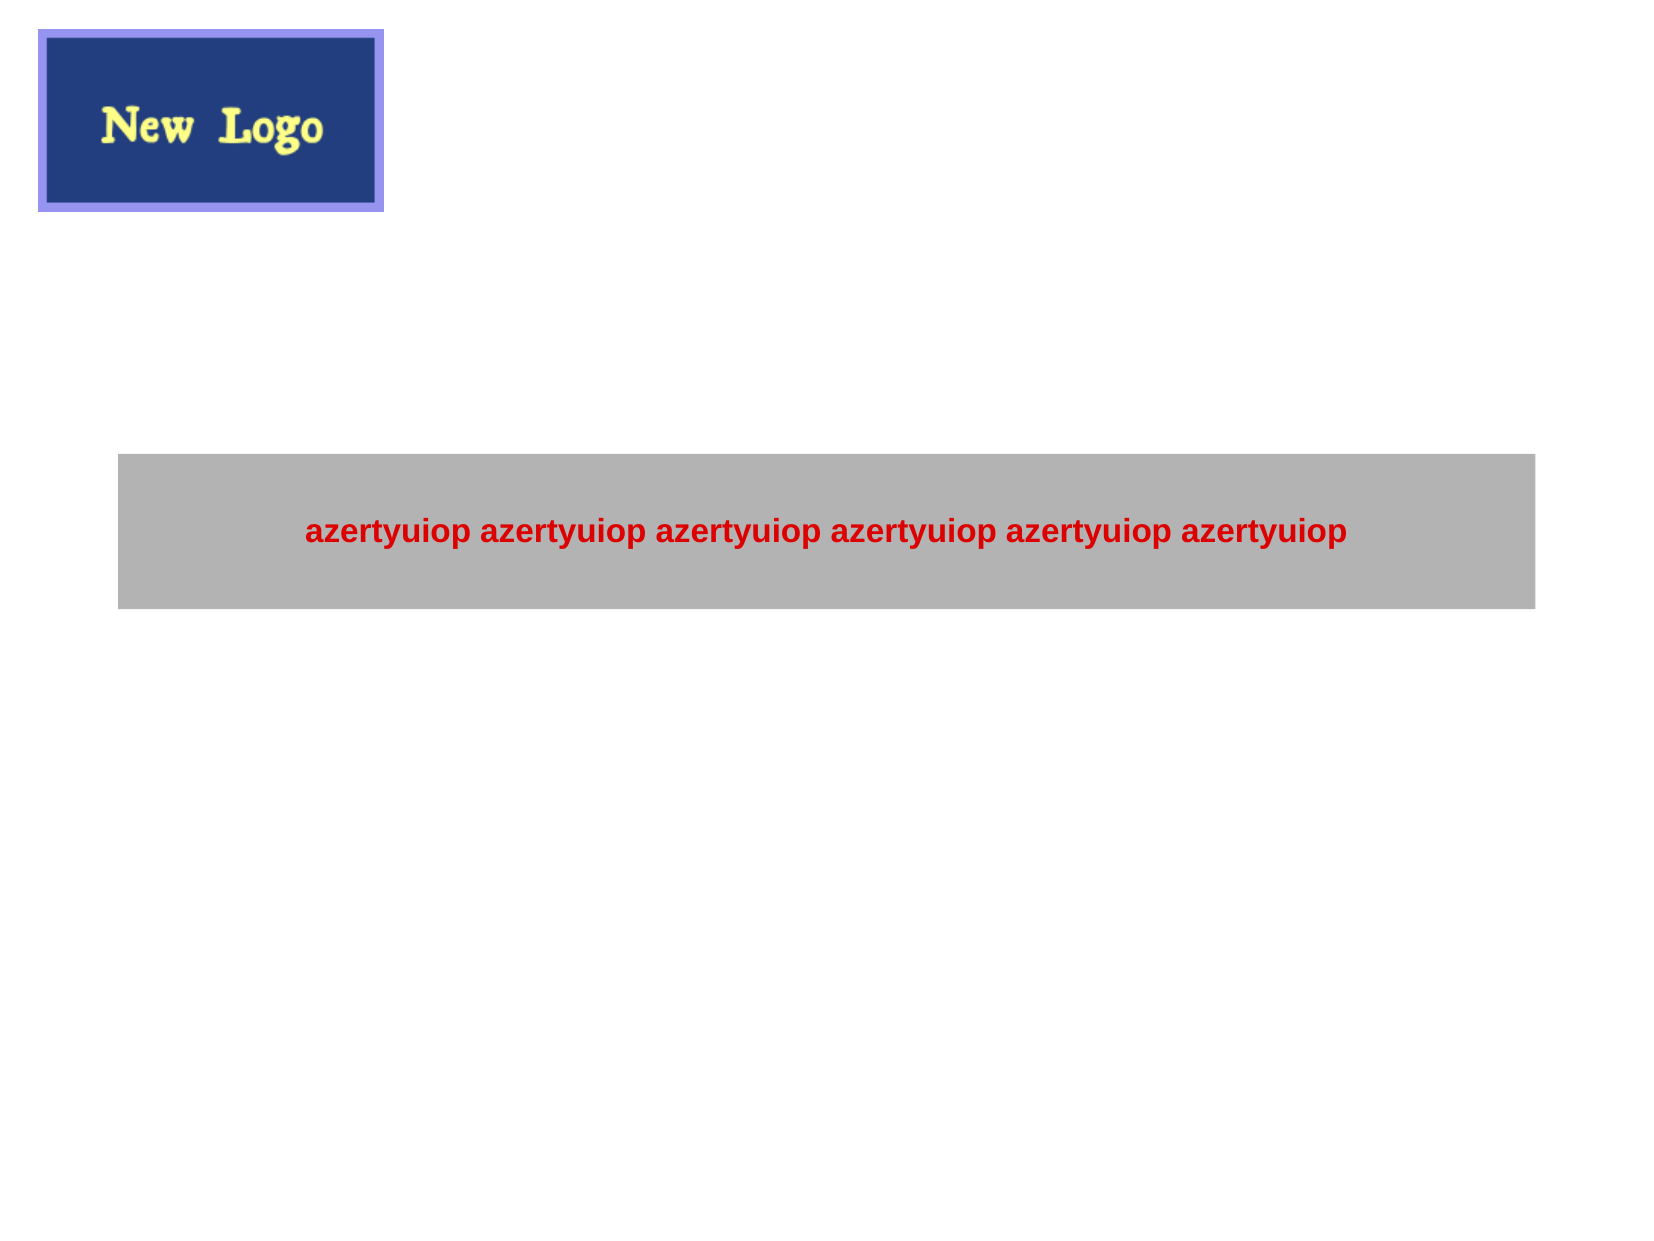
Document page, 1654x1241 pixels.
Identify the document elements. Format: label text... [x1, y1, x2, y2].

picture [38, 29, 384, 212]
text_box azertyuiop azertyuiop azertyuiop azertyuiop azertyuiop azertyuiop [118, 453, 1536, 610]
